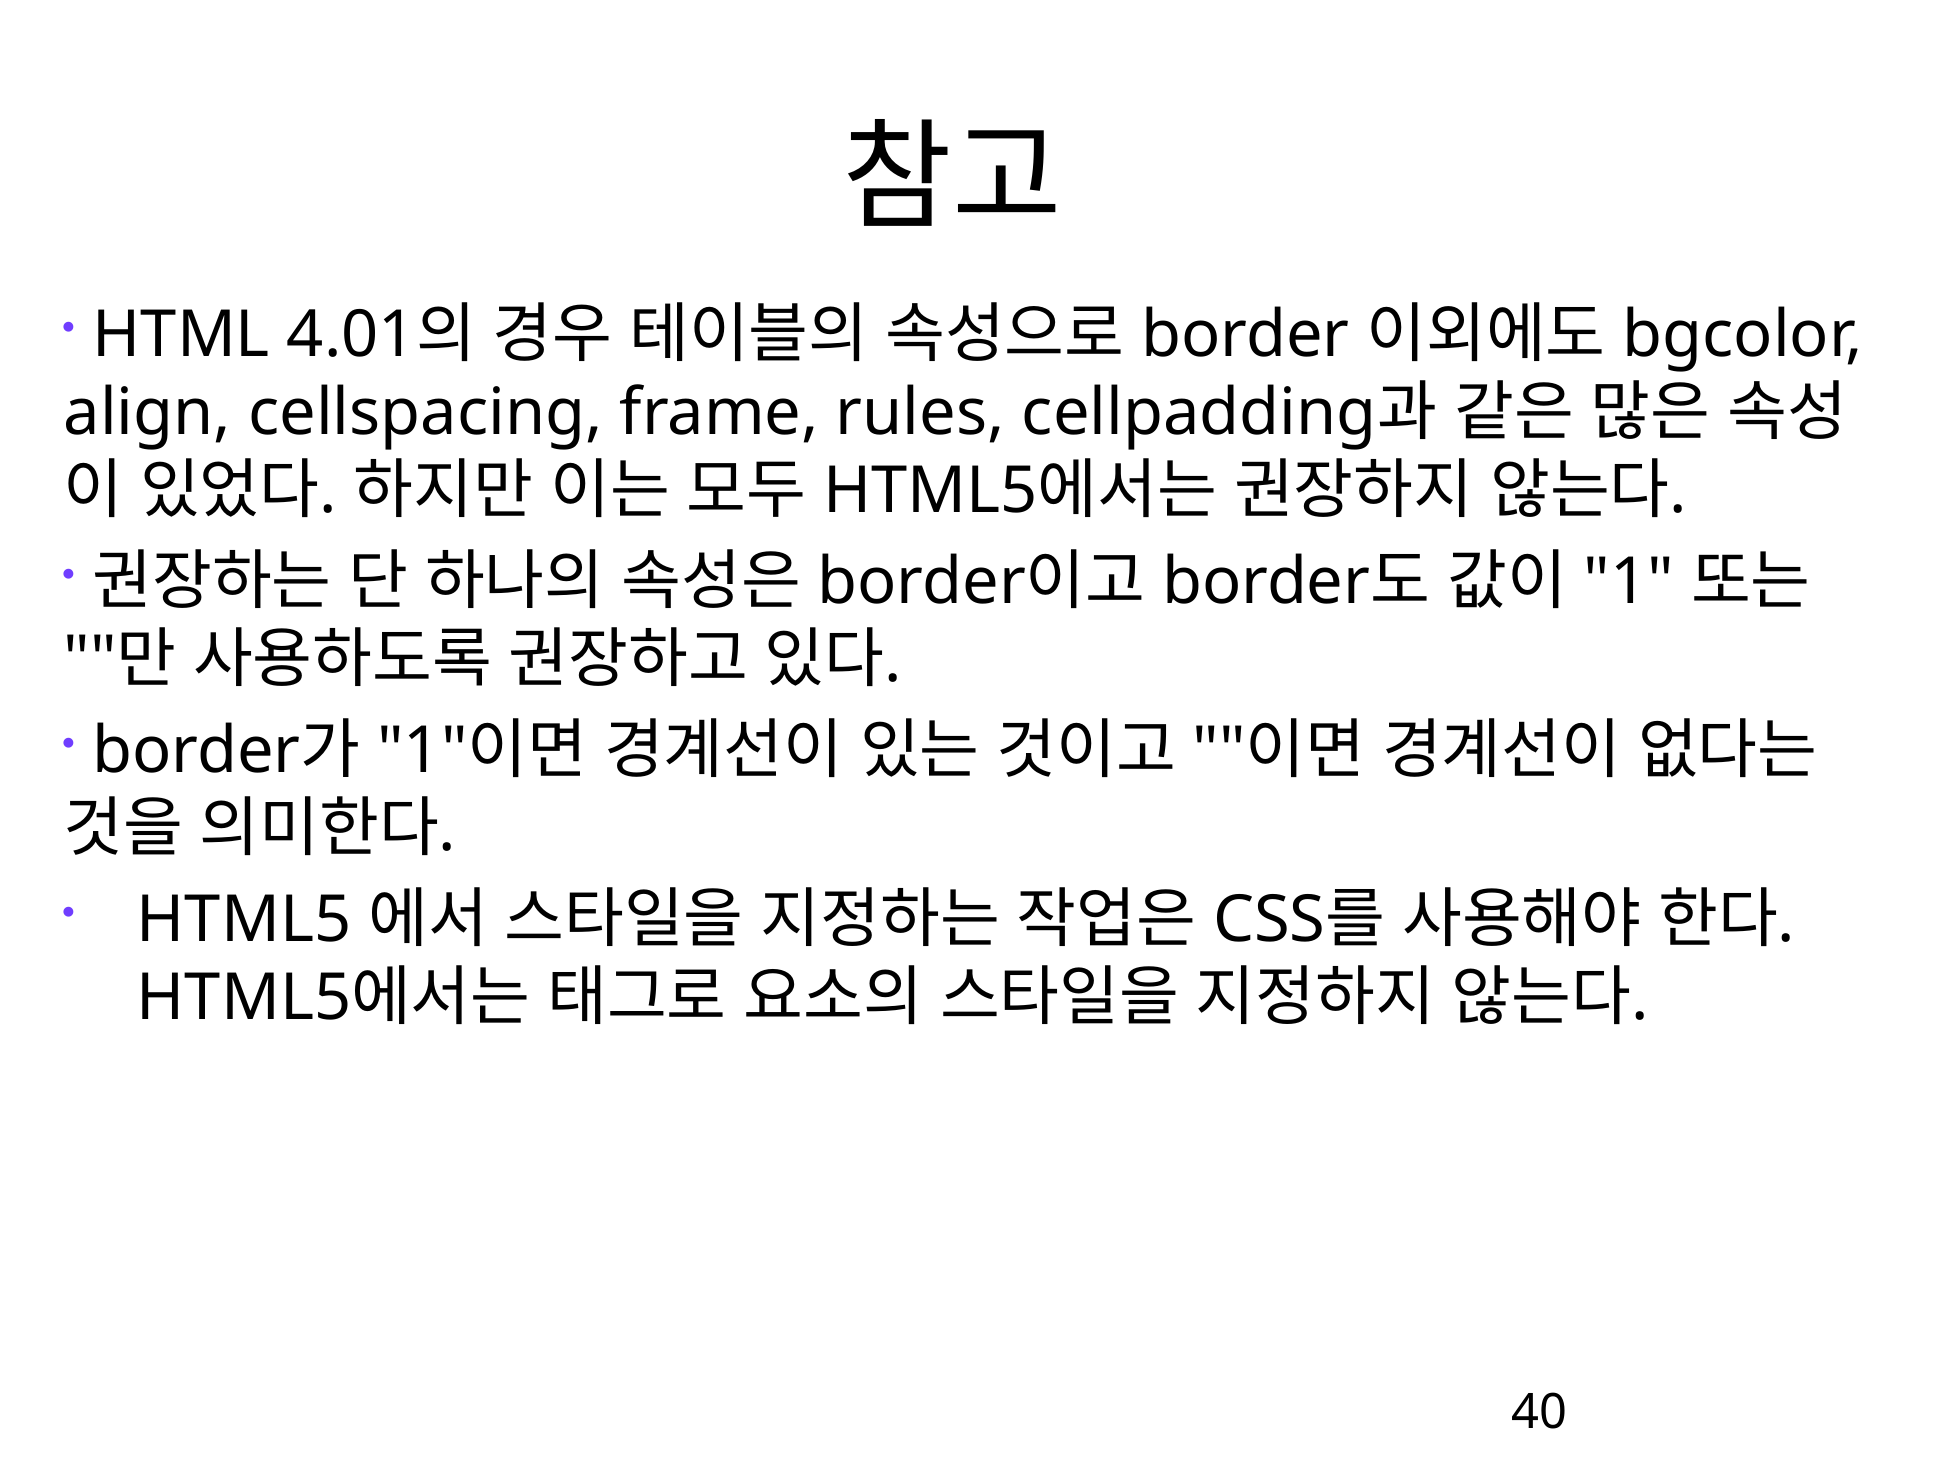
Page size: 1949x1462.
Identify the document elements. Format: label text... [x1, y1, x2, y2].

title 참고 [156, 92, 1749, 255]
list HTML 4.01의 경우 테이블의 속성으로 border 이외에도 bgcolor, align, cellspacing, frame, rules, cellpadding과 같은 많은 속성이 있었다. 하지만 이는 모두 HTML5에서는 권장하지 않는다. 권장하는 단 하나의 속성은 border이고 border도 값이 "1" 또는 ""만 사용하도록 권장하고 있다. border가 "1"이면 경계선이 있는 것이고 ""이면 경계선이 없다는 것을 의미한다. HTML5 에서 스타일을 지정하는 작업은 CSS를 사용해야 한다. HTML5에서는 태그로 요소의 스타일을 지정하지 않는다. [48, 284, 1897, 1343]
slide_number <숫자> [1496, 1372, 1899, 1462]
